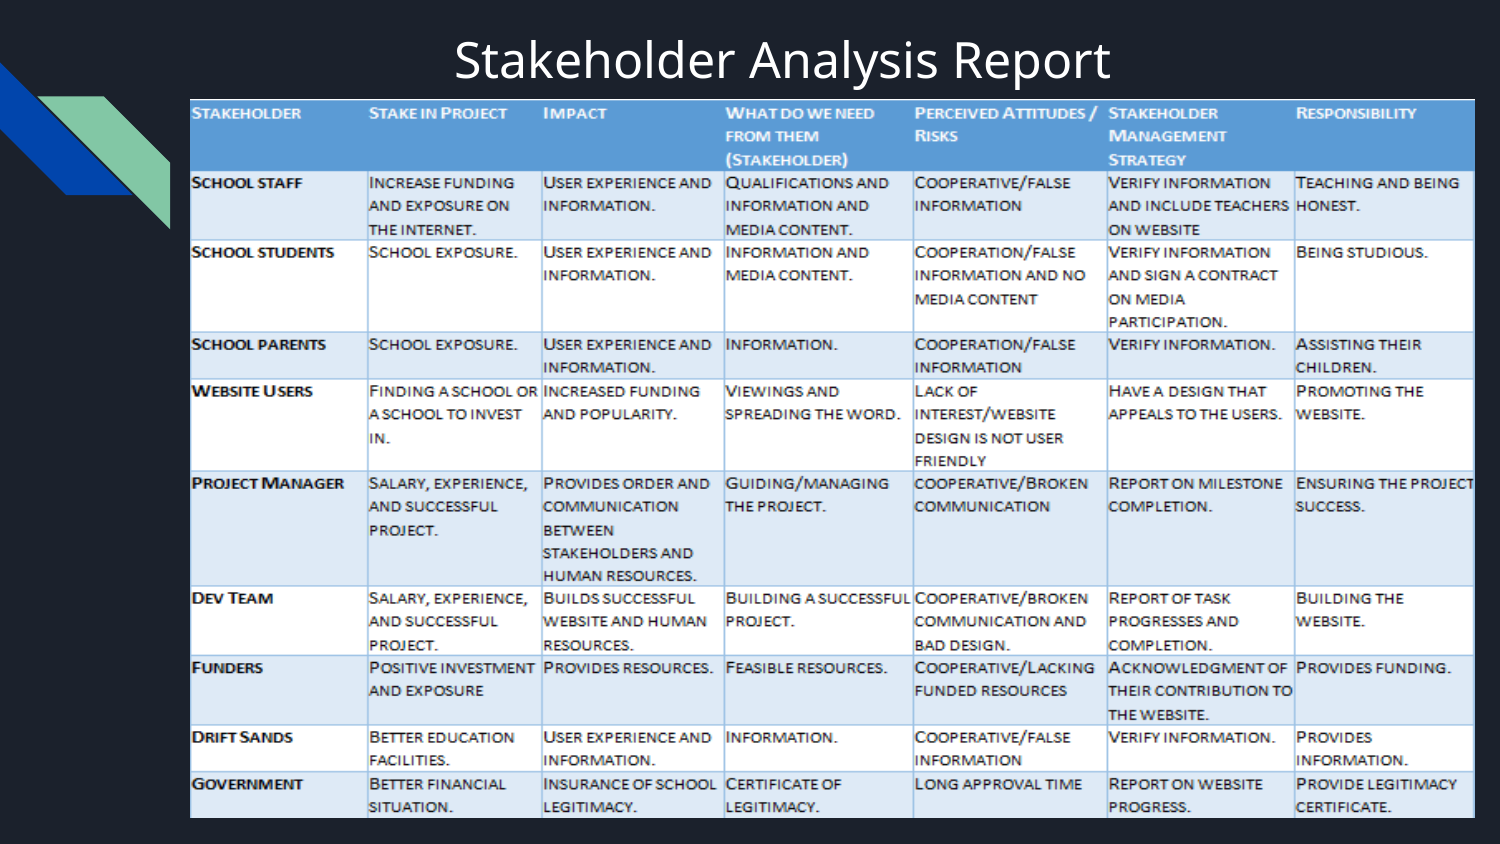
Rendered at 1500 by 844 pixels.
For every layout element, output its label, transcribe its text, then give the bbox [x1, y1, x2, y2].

picture [190, 99, 1475, 818]
title Stakeholder Analysis Report [439, 13, 1387, 99]
